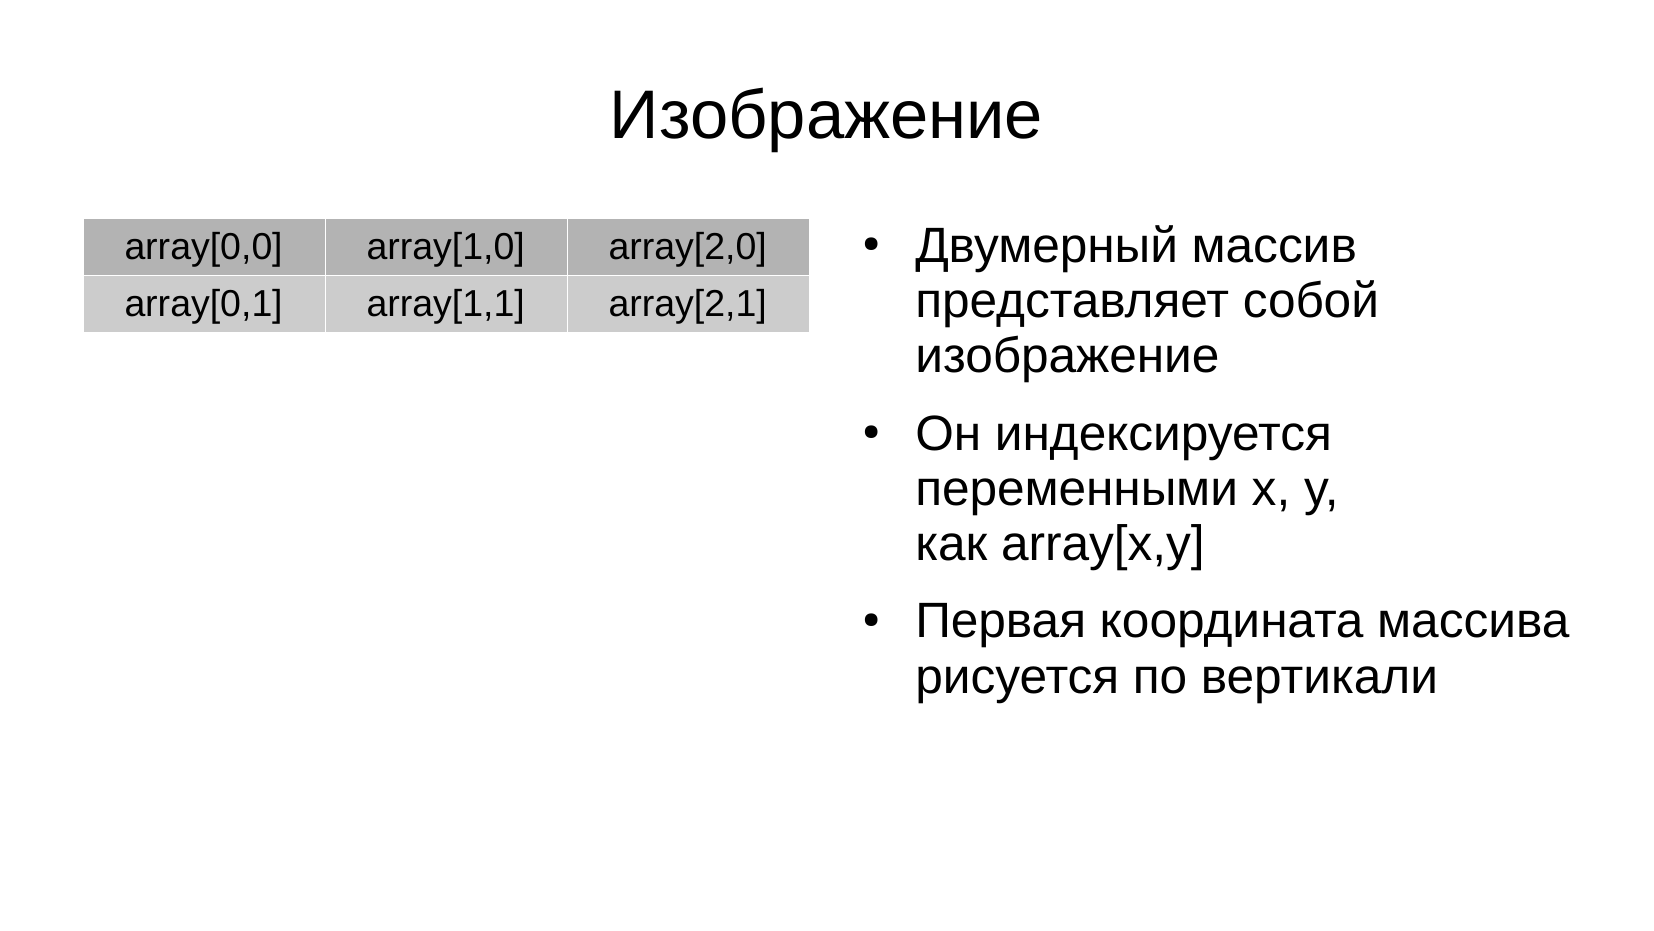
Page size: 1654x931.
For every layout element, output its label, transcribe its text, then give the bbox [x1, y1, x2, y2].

table_cell array[2,1] [568, 276, 809, 332]
title Изображение [82, 37, 1571, 193]
table_header array[0,0] [84, 219, 325, 275]
list Двумерный массив представляет собой изображение Он индексируется переменными x, y, как array[x,y] Первая координата массива рисуется по вертикали [845, 217, 1572, 758]
table_cell array[0,1] [84, 276, 325, 332]
table_cell array[1,1] [326, 276, 567, 332]
table_header array[2,0] [568, 219, 809, 275]
table_header array[1,0] [326, 219, 567, 275]
